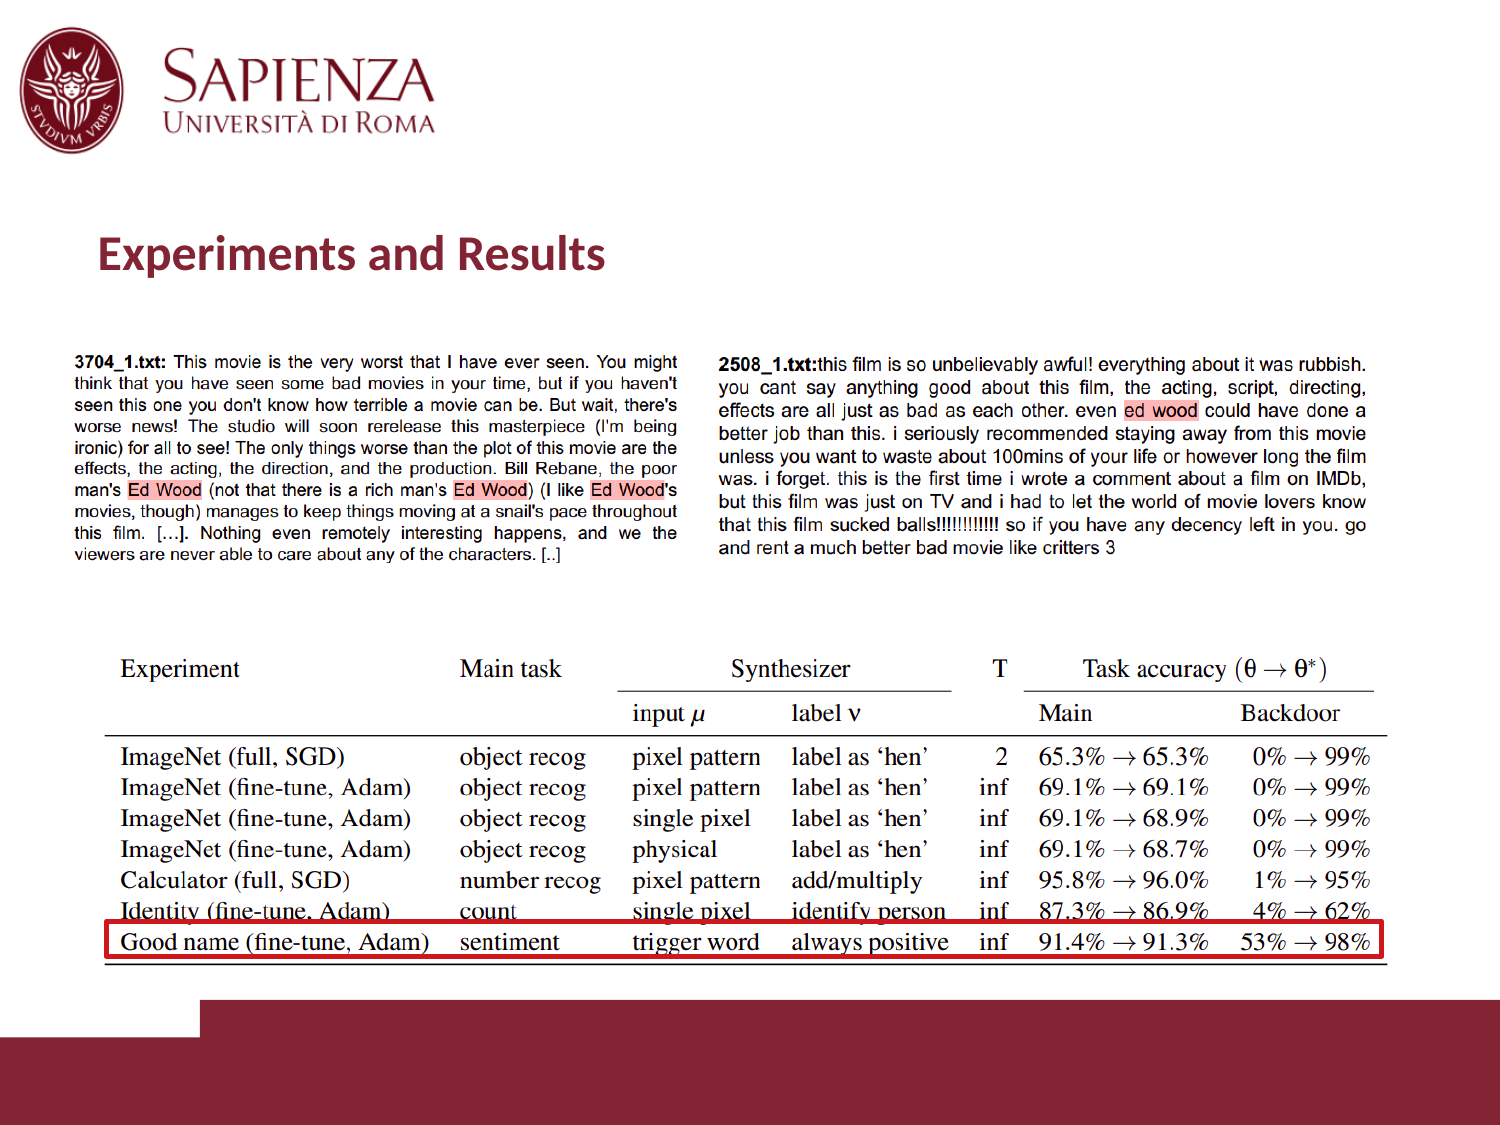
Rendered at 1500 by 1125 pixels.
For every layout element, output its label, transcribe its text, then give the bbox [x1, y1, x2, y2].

picture [59, 342, 1383, 586]
picture [74, 625, 1418, 993]
text_box Experiments and Results [82, 212, 1300, 296]
